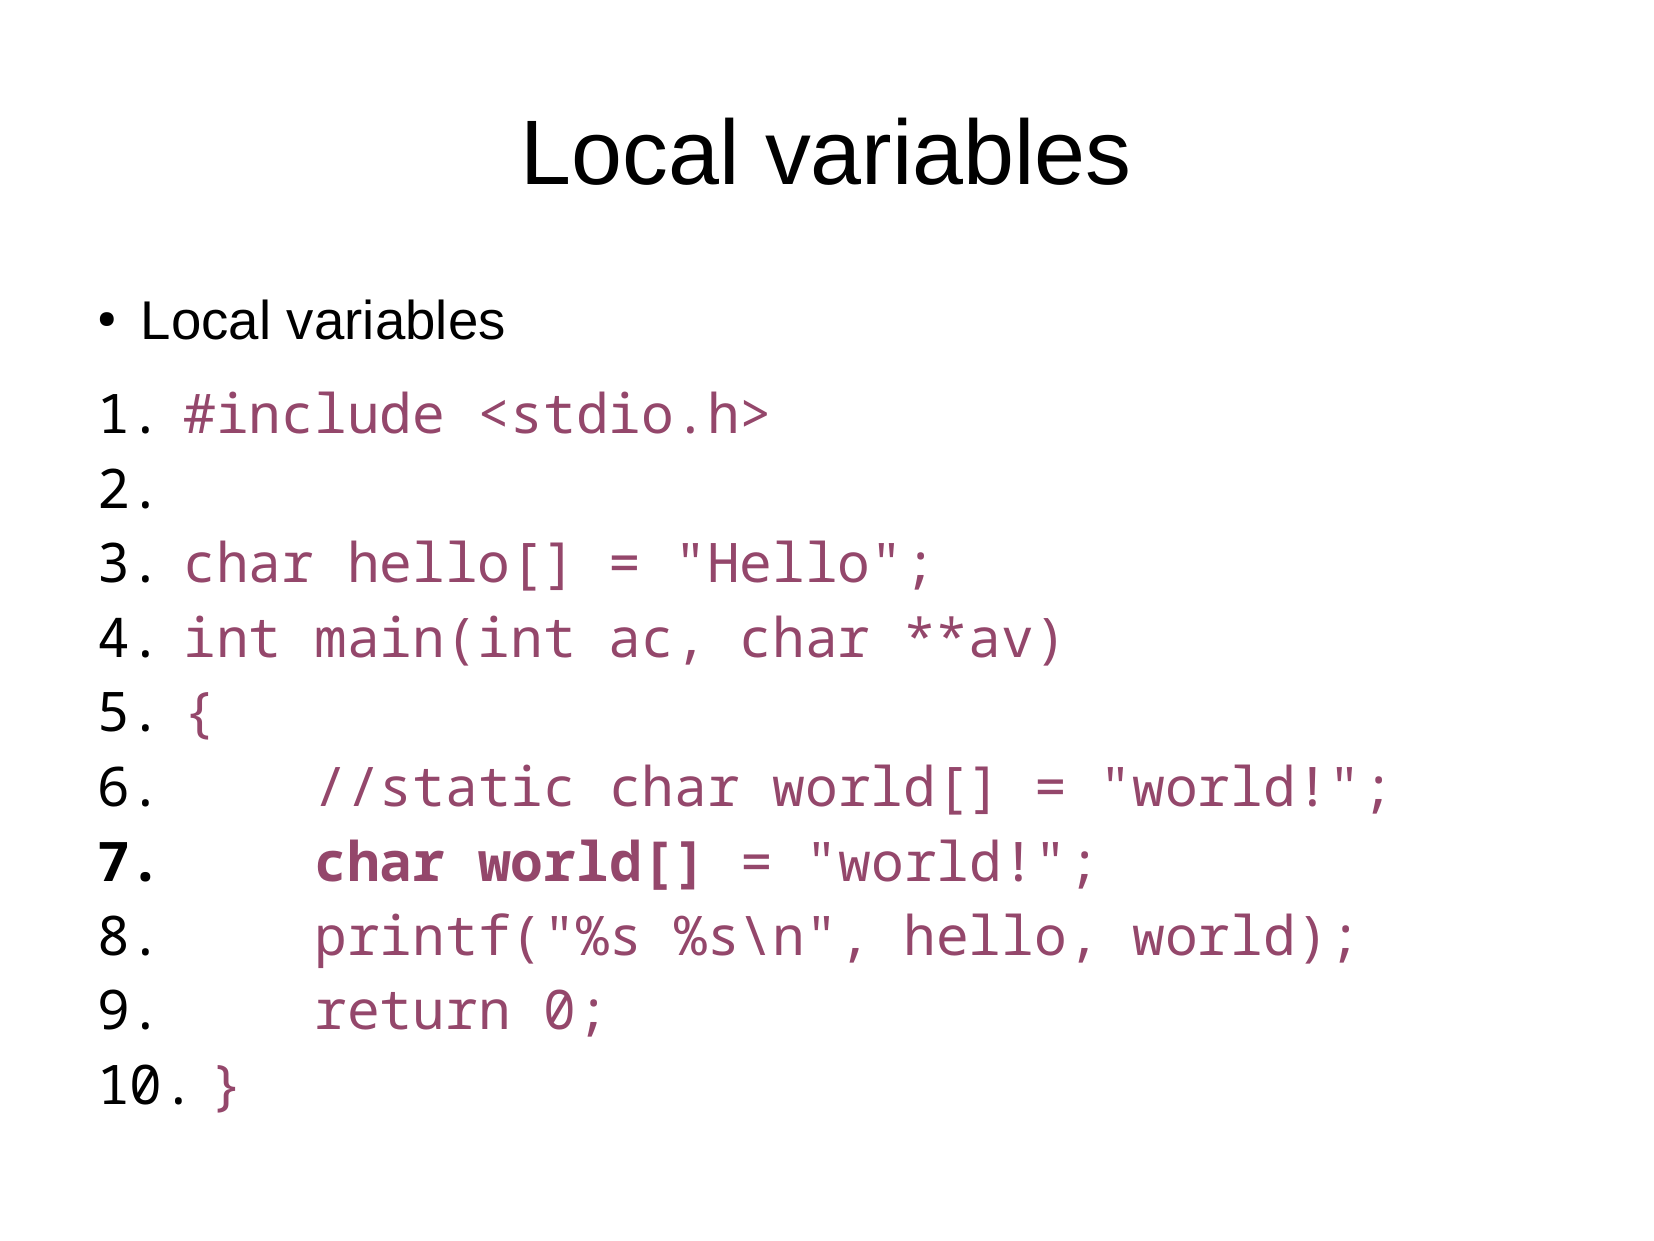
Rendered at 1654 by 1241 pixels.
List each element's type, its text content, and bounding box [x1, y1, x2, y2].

list Local variables #include <stdio.h> char hello[] = "Hello"; int main(int ac, char **av) { //static char world[] = "world!"; char world[] = "world!"; printf("%s %s\n", hello, world); return 0; } [82, 290, 1571, 1125]
title Local variables [82, 49, 1571, 257]
